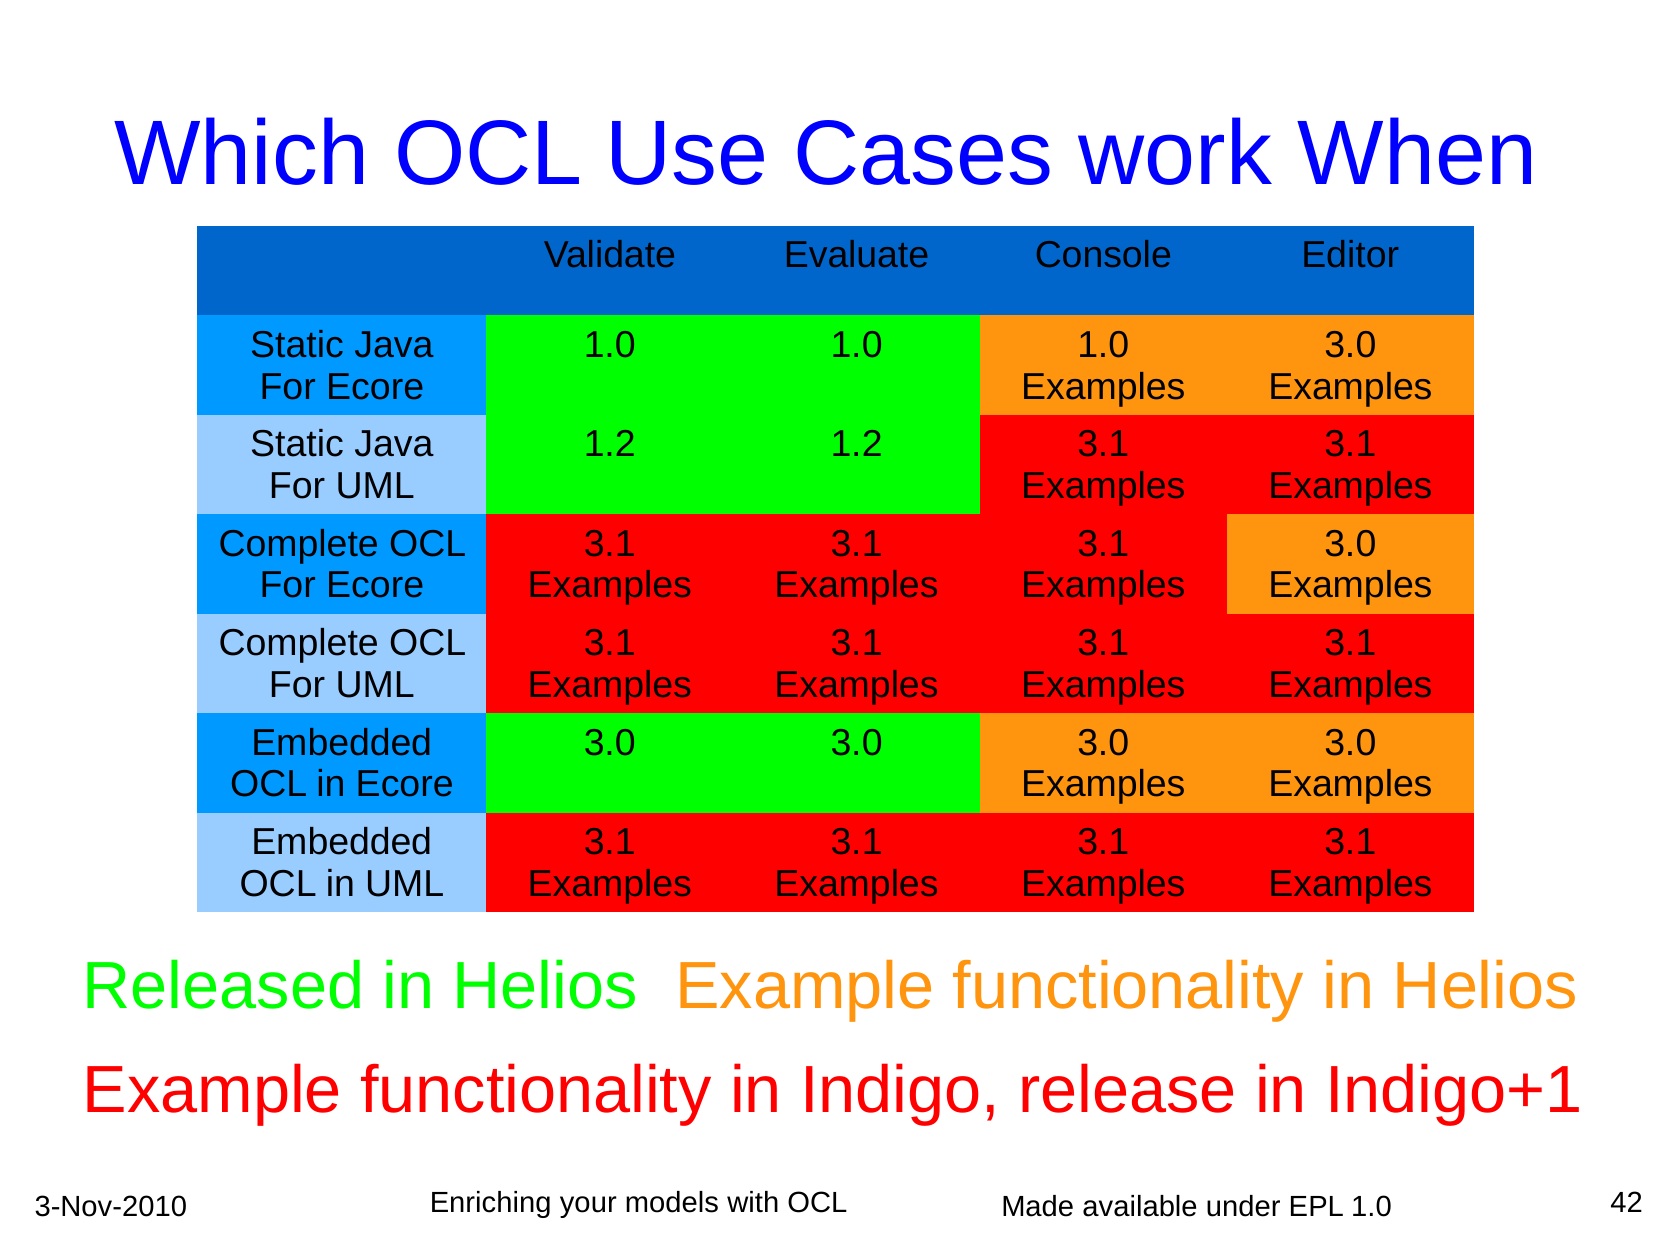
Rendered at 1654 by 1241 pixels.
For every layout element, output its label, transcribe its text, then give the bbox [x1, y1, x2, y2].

table_cell 1.0 [733, 315, 980, 415]
table_cell 3.1 Examples [486, 614, 733, 713]
table_cell 3.0 [733, 713, 980, 813]
table_cell Embedded OCL in Ecore [197, 713, 486, 813]
table_cell Static Java For Ecore [197, 315, 486, 415]
table_cell 3.1 Examples [980, 614, 1227, 713]
table_cell Embedded OCL in UML [197, 813, 486, 912]
table_cell 3.0 Examples [1227, 514, 1474, 614]
list Released in Helios Example functionality in Helios Example functionality in Indigo, release in Indigo+1 [82, 948, 1624, 1128]
table_cell 3.1 Examples [980, 415, 1227, 514]
table_cell 1.0 [486, 315, 733, 415]
table_header Console [980, 226, 1227, 315]
table_cell 1.2 [486, 415, 733, 514]
table_cell 3.0 Examples [980, 713, 1227, 813]
table_cell 3.1 Examples [733, 813, 980, 912]
title Which OCL Use Cases work When [82, 49, 1571, 257]
table_cell 3.0 Examples [1227, 713, 1474, 813]
table_header Editor [1227, 226, 1474, 315]
table_cell 3.1 Examples [733, 514, 980, 614]
table_cell Complete OCL For Ecore [197, 514, 486, 614]
table_cell 3.1 Examples [486, 514, 733, 614]
table_cell 3.1 Examples [486, 813, 733, 912]
table_cell 1.0 Examples [980, 315, 1227, 415]
table_cell 3.0 [486, 713, 733, 813]
table_cell 3.1 Examples [980, 813, 1227, 912]
table_cell Complete OCL For UML [197, 614, 486, 713]
table_cell 3.1 Examples [733, 614, 980, 713]
table_header [197, 226, 486, 315]
table_header Evaluate [733, 226, 980, 315]
table_cell 3.0 Examples [1227, 315, 1474, 415]
table_cell 3.1 Examples [1227, 813, 1474, 912]
table_cell 1.2 [733, 415, 980, 514]
table_cell 3.1 Examples [1227, 614, 1474, 713]
table_header Validate [486, 226, 733, 315]
table_cell 3.1 Examples [1227, 415, 1474, 514]
table_cell 3.1 Examples [980, 514, 1227, 614]
table_cell Static Java For UML [197, 415, 486, 514]
